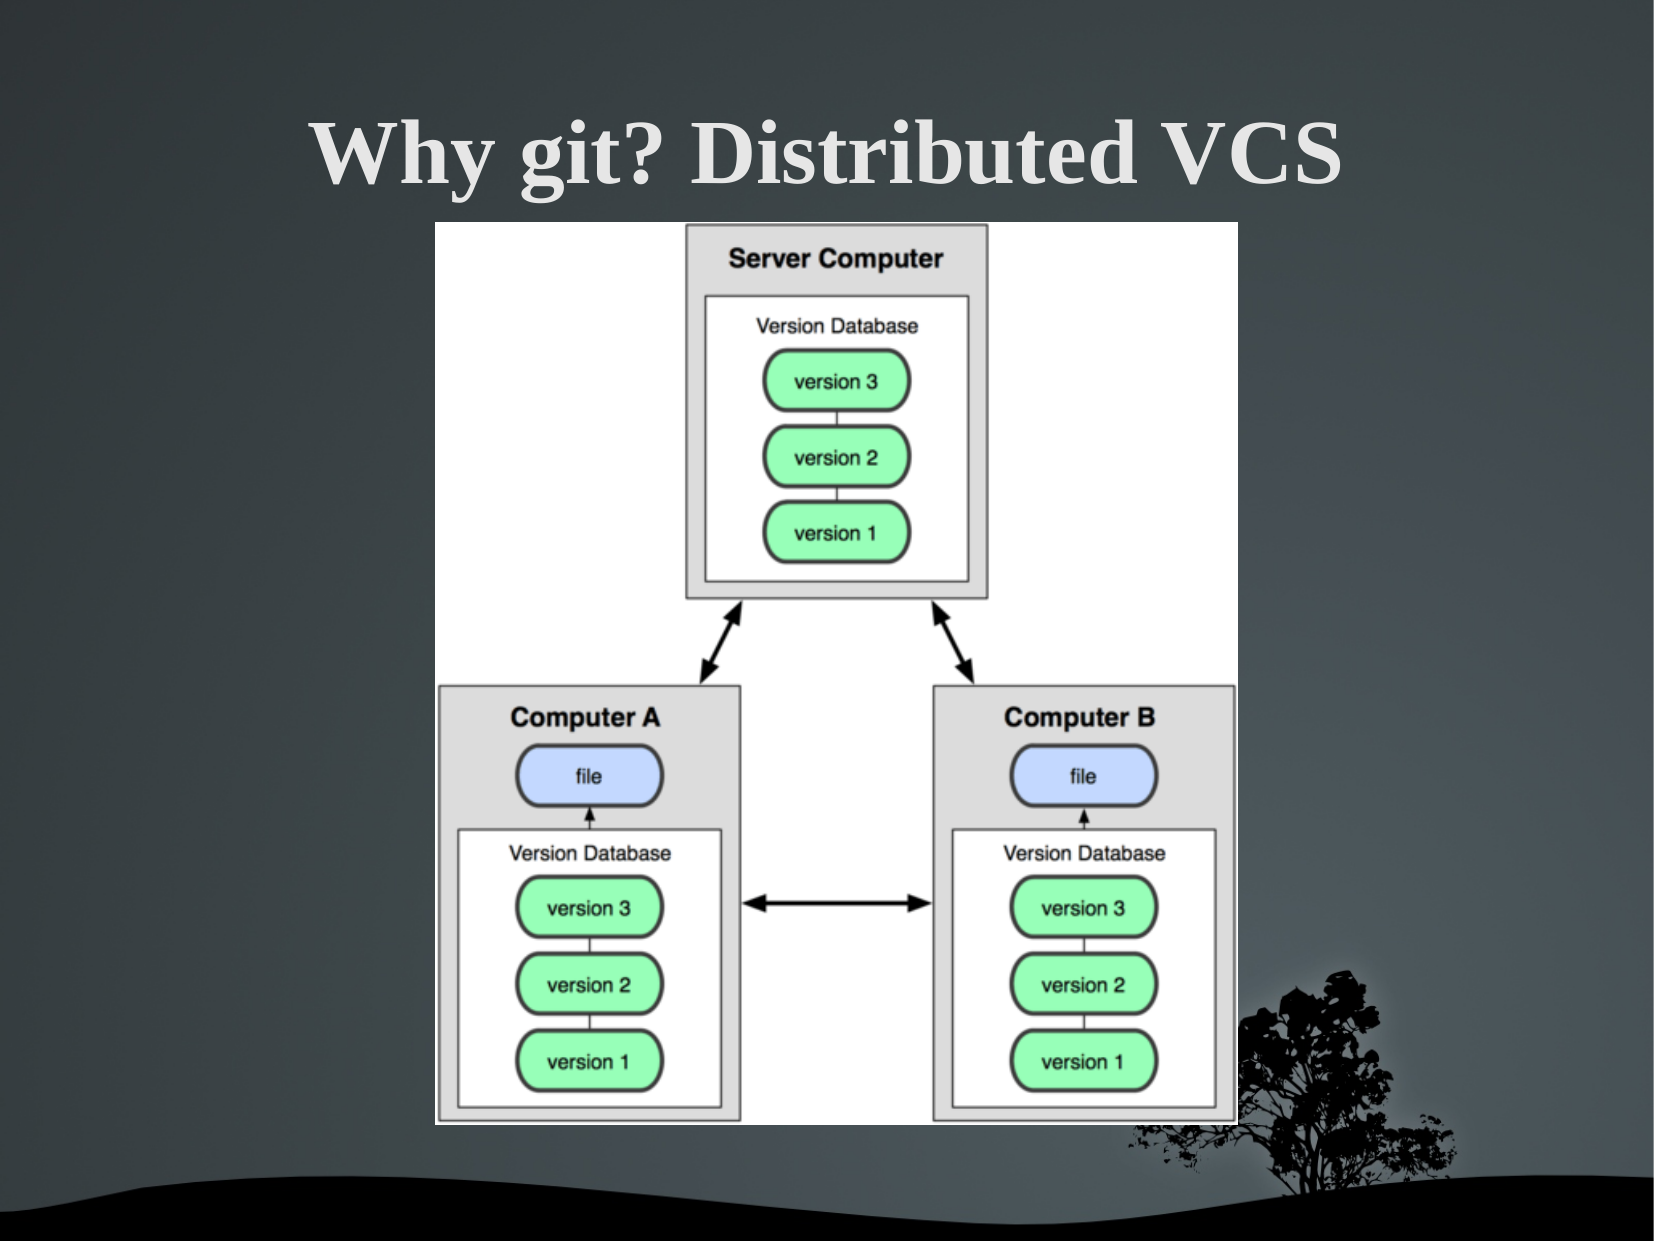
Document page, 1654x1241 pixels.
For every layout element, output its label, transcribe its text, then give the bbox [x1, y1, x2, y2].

picture [0, 0, 1654, 1241]
title Why git? Distributed VCS [82, 49, 1571, 257]
